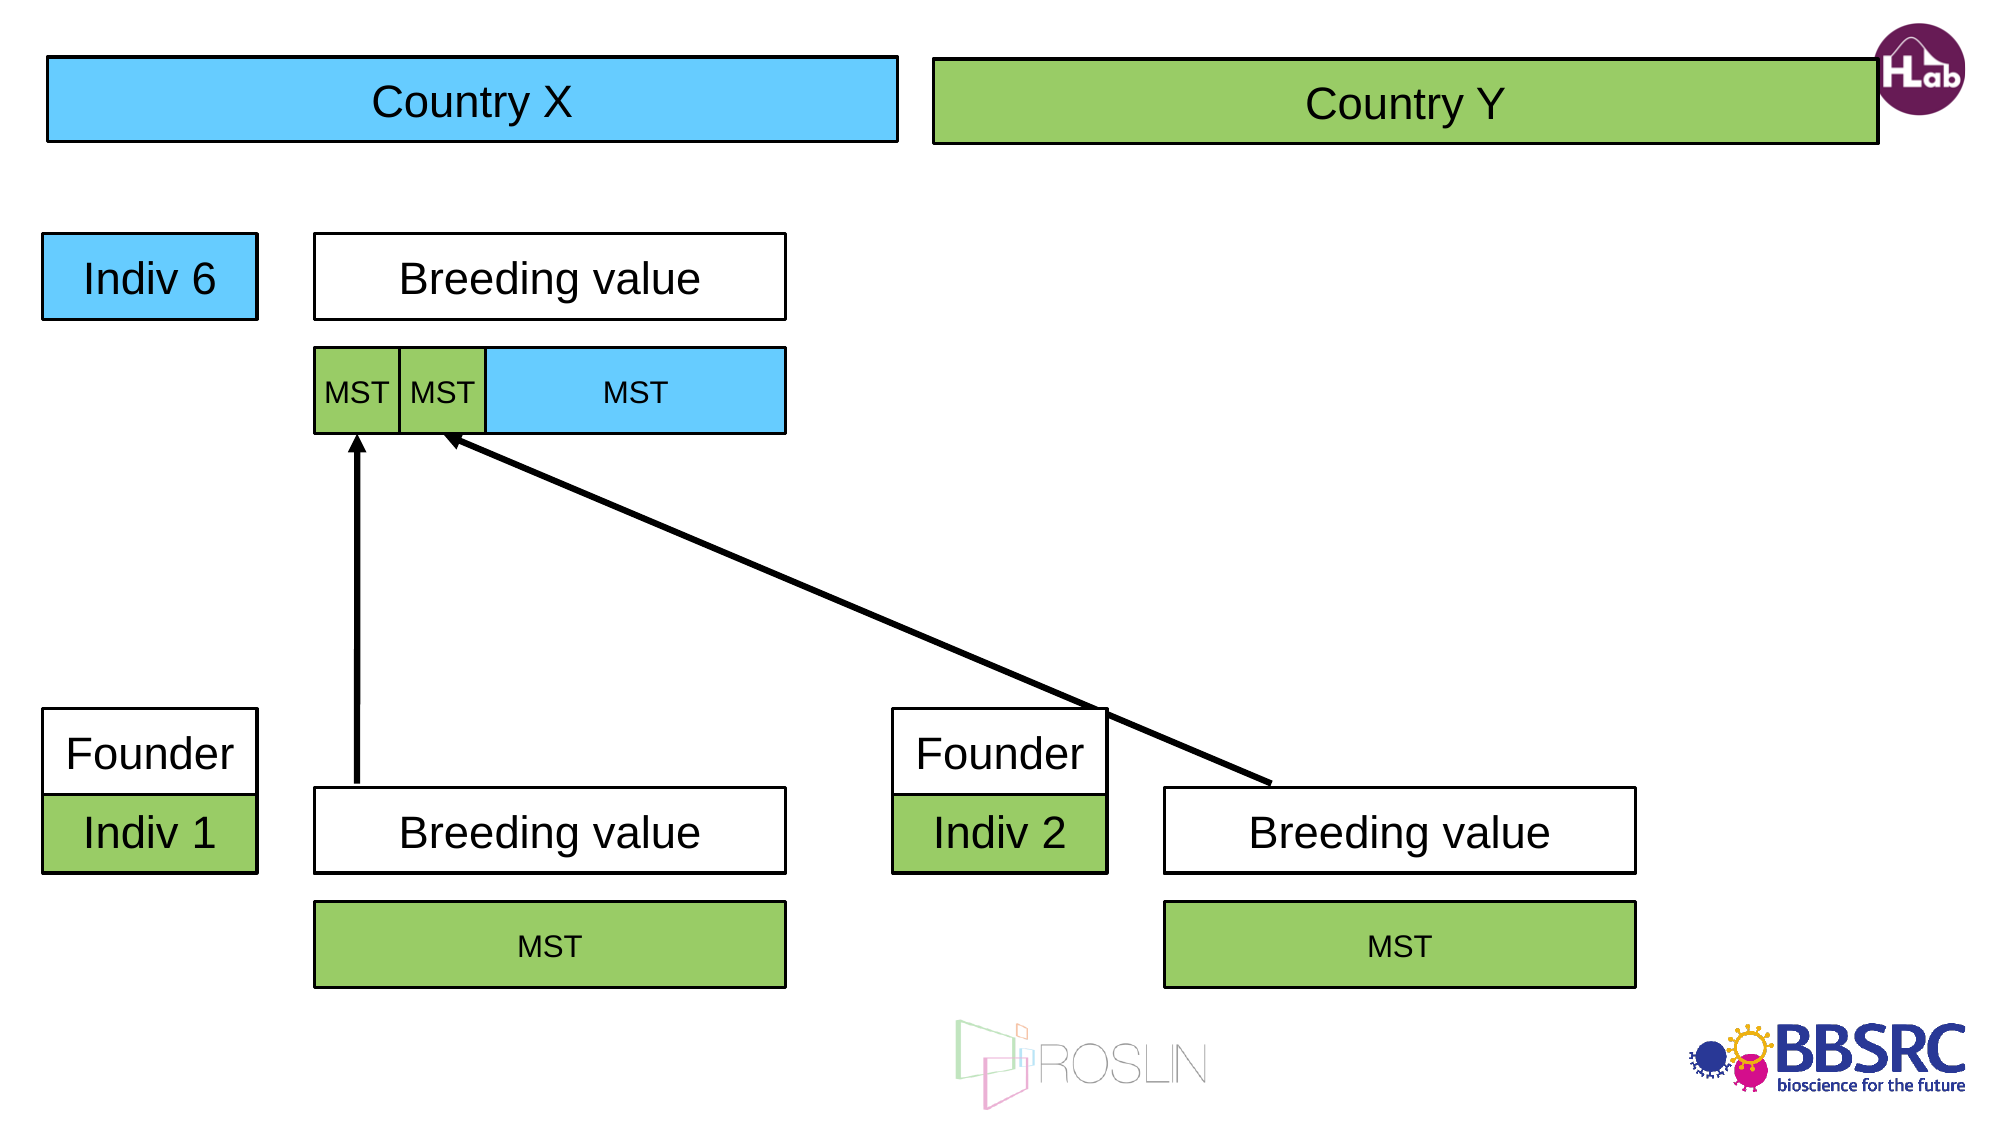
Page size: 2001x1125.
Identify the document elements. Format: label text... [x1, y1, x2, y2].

text_box Breeding value [1164, 787, 1636, 873]
text_box Breeding value [314, 787, 786, 873]
text_box MST [314, 901, 786, 988]
text_box Breeding value [314, 233, 786, 320]
picture [1687, 1020, 1966, 1098]
text_box MST [486, 347, 786, 434]
picture [948, 985, 1219, 1125]
text_box MST [1164, 901, 1636, 988]
text_box Indiv 2 [892, 795, 1107, 873]
text_box Country X [47, 56, 898, 142]
text_box Indiv 6 [42, 233, 258, 320]
text_box Country Y [933, 58, 1878, 144]
picture [1872, 21, 1966, 116]
text_box MST [400, 347, 486, 434]
text_box Indiv 1 [42, 795, 258, 873]
text_box Founder [42, 708, 258, 795]
text_box MST [314, 347, 400, 434]
text_box Founder [892, 708, 1107, 795]
